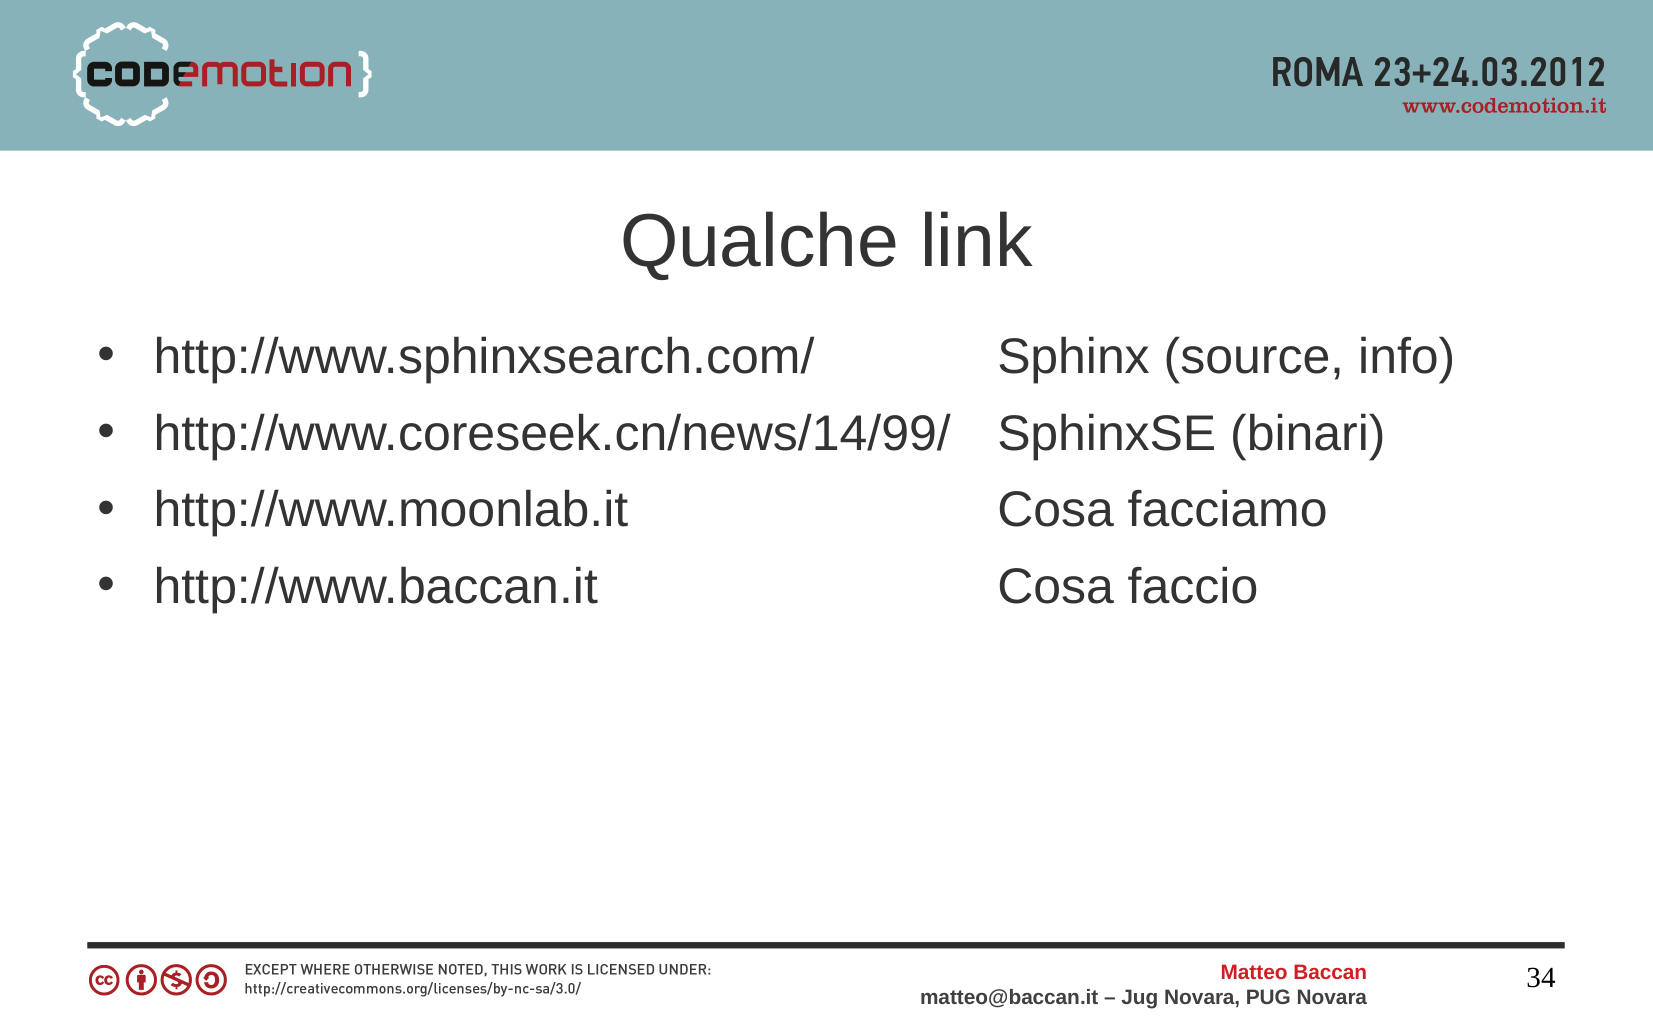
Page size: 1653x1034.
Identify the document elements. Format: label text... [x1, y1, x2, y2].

title Qualche link [82, 173, 1571, 299]
picture [0, 0, 1653, 1034]
list http://www.sphinxsearch.com/ Sphinx (source, info) http://www.coreseek.cn/news/14/99/ SphinxSE (binari) http://www.moonlab.it Cosa facciamo http://www.baccan.it Cosa faccio [82, 315, 1571, 902]
